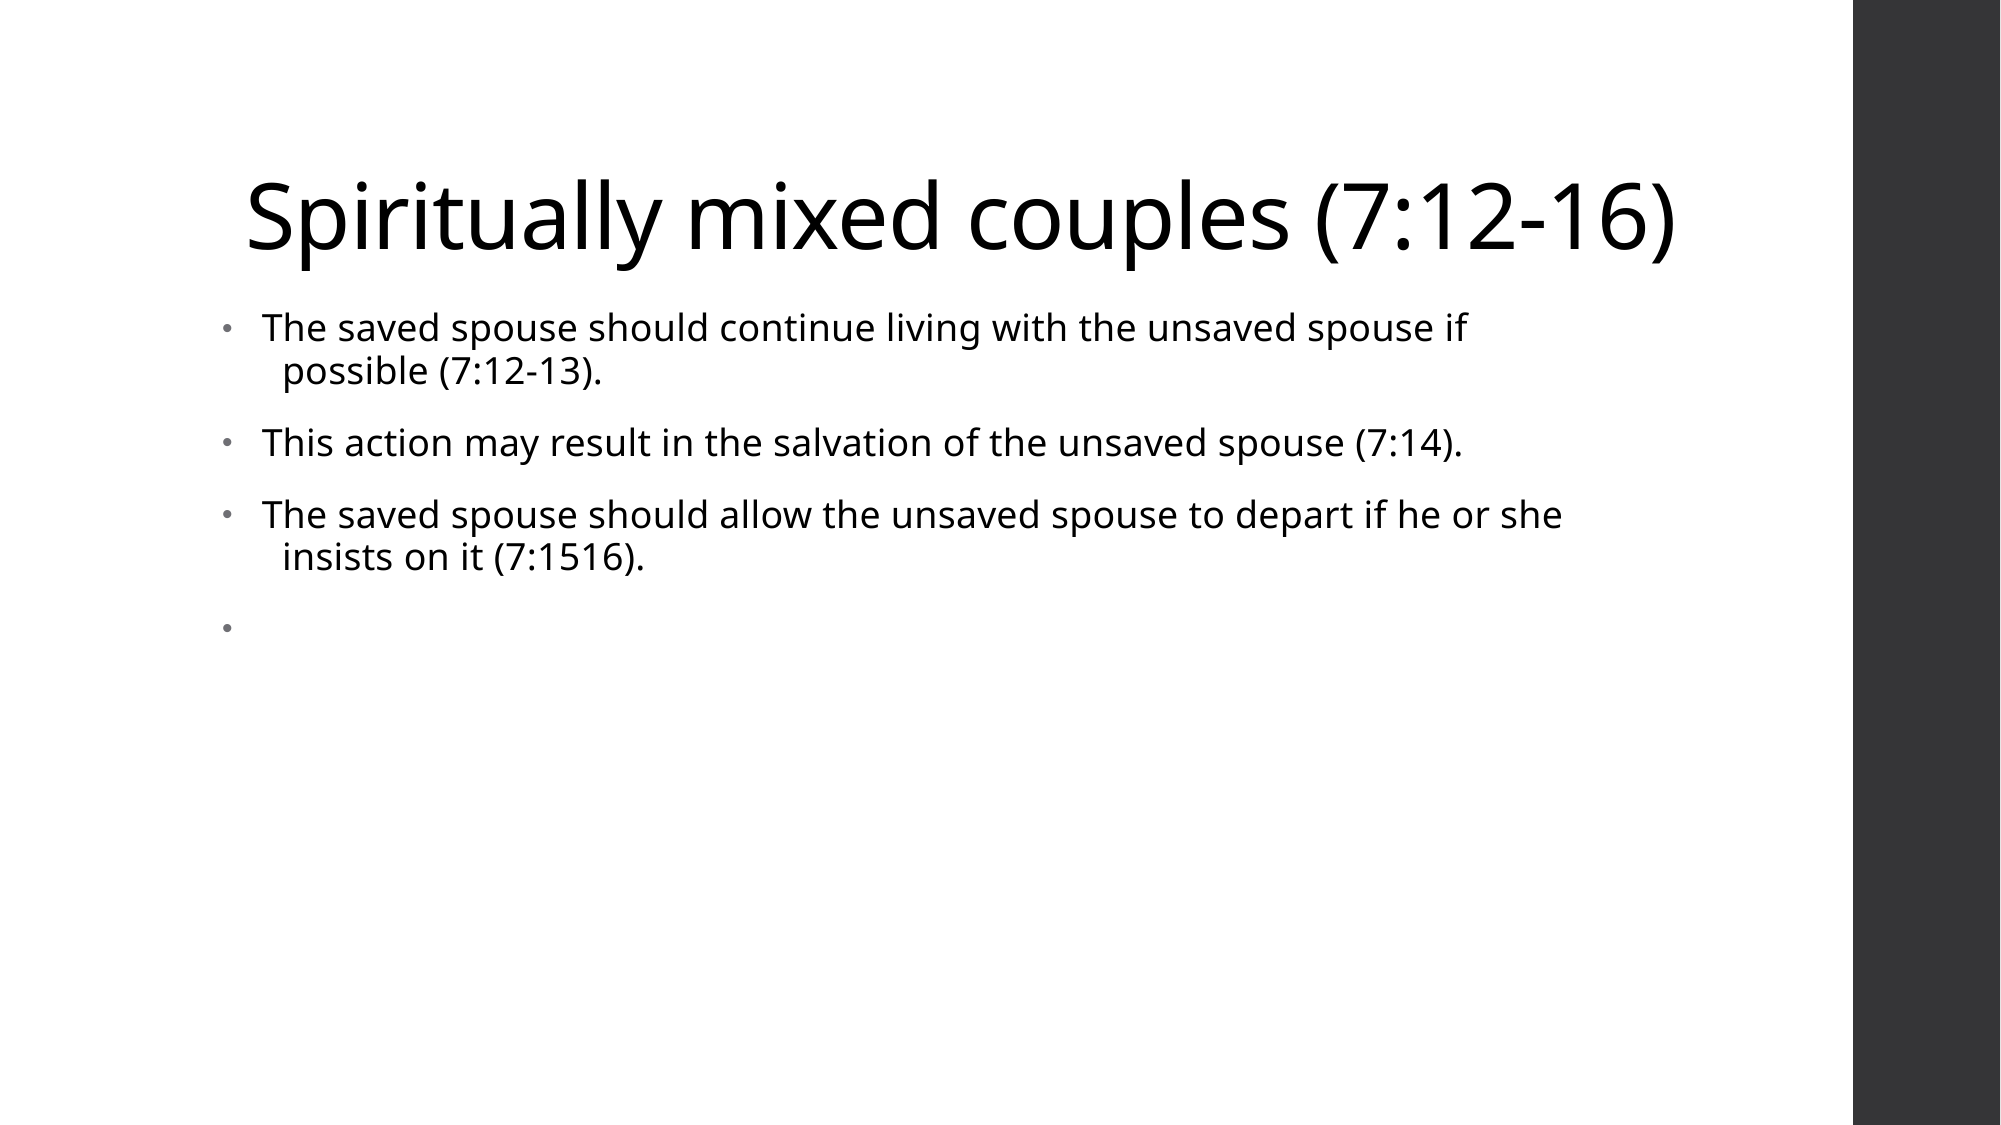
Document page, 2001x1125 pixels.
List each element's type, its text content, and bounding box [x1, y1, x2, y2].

list The saved spouse should continue living with the unsaved spouse if possible (7:12-13). This action may result in the salvation of the unsaved spouse (7:14). The saved spouse should allow the unsaved spouse to depart if he or she insists on it (7:1516). [206, 299, 1617, 1014]
title Spiritually mixed couples (7:12-16) [206, 60, 1797, 278]
